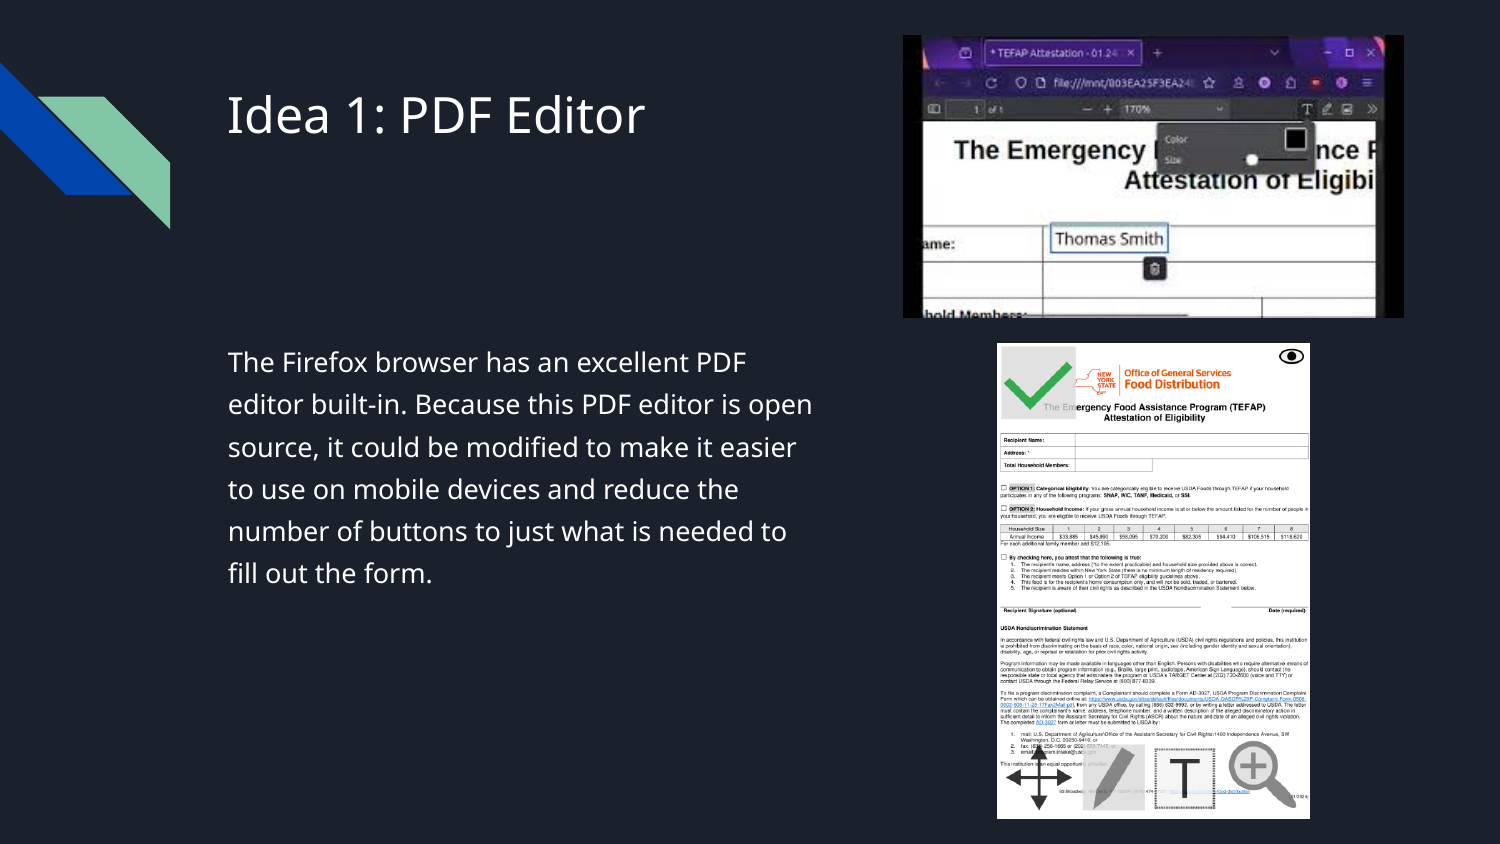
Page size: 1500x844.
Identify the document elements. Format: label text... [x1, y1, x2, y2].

list The Firefox browser has an excellent PDF editor built-in. Because this PDF editor is open source, it could be modified to make it easier to use on mobile devices and reduce the number of buttons to just what is needed to fill out the form. [212, 323, 836, 720]
picture [903, 35, 1404, 318]
picture [997, 342, 1310, 819]
title Idea 1: PDF Editor [212, 64, 836, 310]
